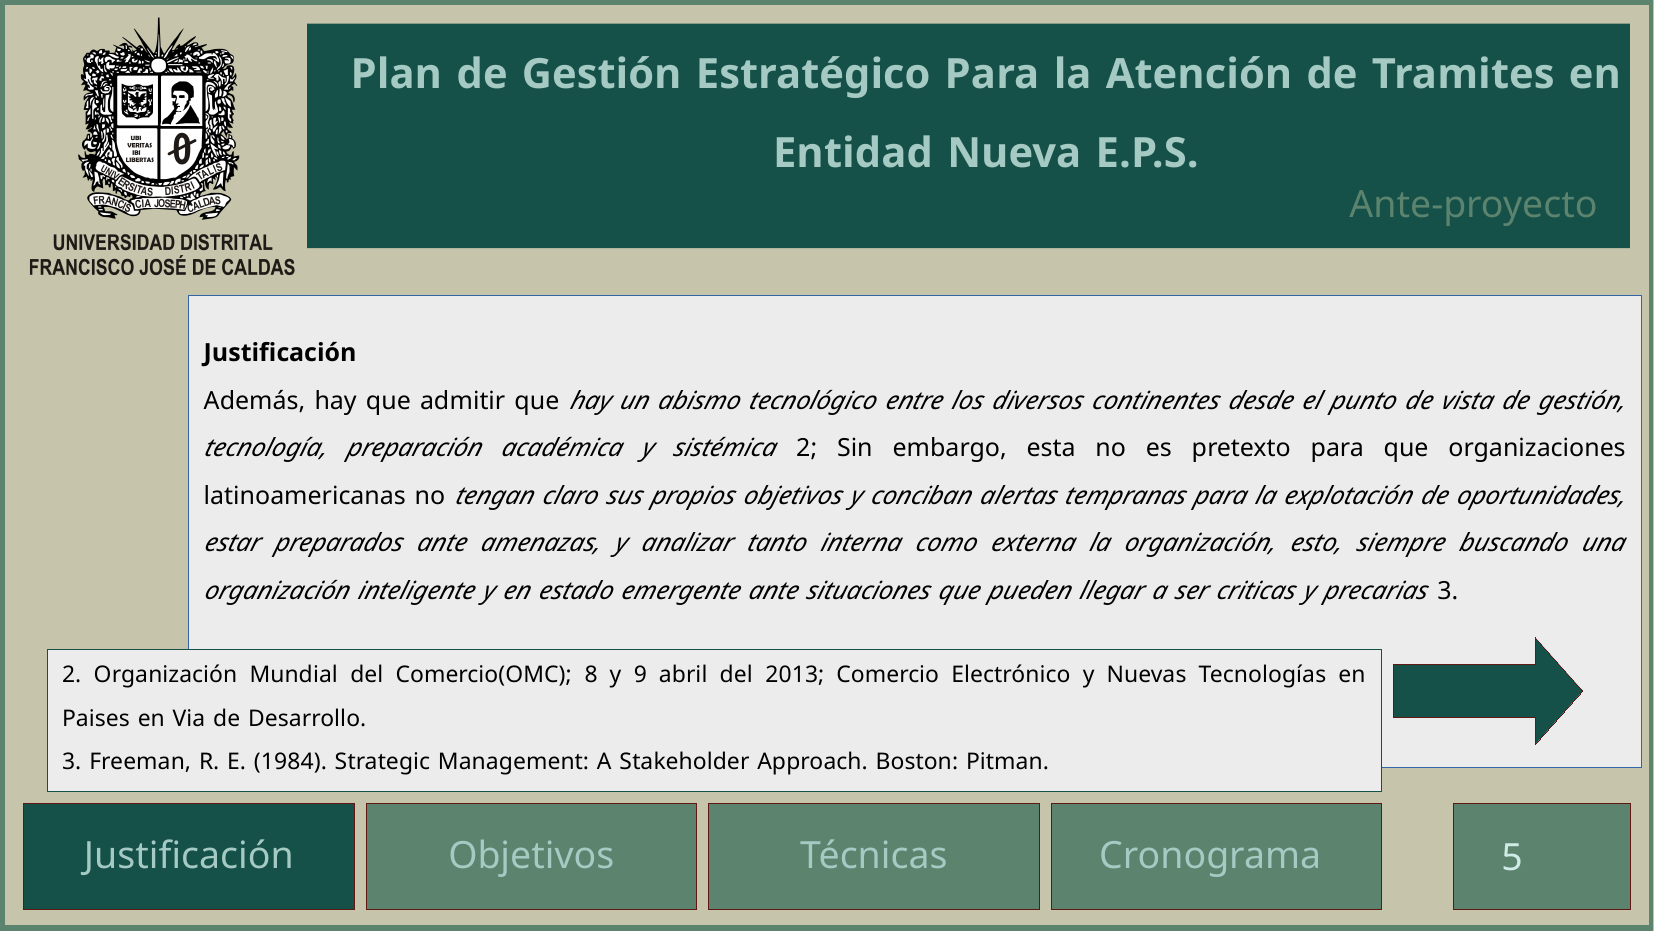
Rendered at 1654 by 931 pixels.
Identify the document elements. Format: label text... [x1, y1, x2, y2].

text_box Plan de Gestión Estratégico Para la Atención de Tramites en Entidad Nueva E.P.S. [318, 27, 1654, 201]
text_box Justificación Además, hay que admitir que hay un abismo tecnológico entre los diversos continentes desde el punto de vista de gestión, tecnología, preparación académica y sistémica 2; Sin embargo, esta no es pretexto para que organizaciones latinoamericanas no tengan claro sus propios objetivos y conciban alertas tempranas para la explotación de oportunidades, estar preparados ante amenazas, y analizar tanto interna como externa la organización, esto, siempre buscando una organización inteligente y en estado emergente ante situaciones que pueden llegar a ser criticas y precarias 3. [188, 295, 1642, 768]
text_box Objetivos [366, 803, 697, 910]
text_box <número> [1393, 814, 1631, 901]
text_box Ante-proyecto [1334, 162, 1642, 249]
text_box [0, 0, 1654, 931]
picture [12, 0, 308, 296]
text_box [1393, 637, 1583, 745]
text_box Cronograma [1051, 803, 1382, 910]
text_box Técnicas [708, 803, 1040, 910]
text_box 2. Organización Mundial del Comercio(OMC); 8 y 9 abril del 2013; Comercio Electrónico y Nuevas Tecnologías en Paises en Via de Desarrollo. 3. Freeman, R. E. (1984). Strategic Management: A Stakeholder Approach. Boston: Pitman. [47, 649, 1382, 792]
text_box Justificación [23, 803, 355, 910]
